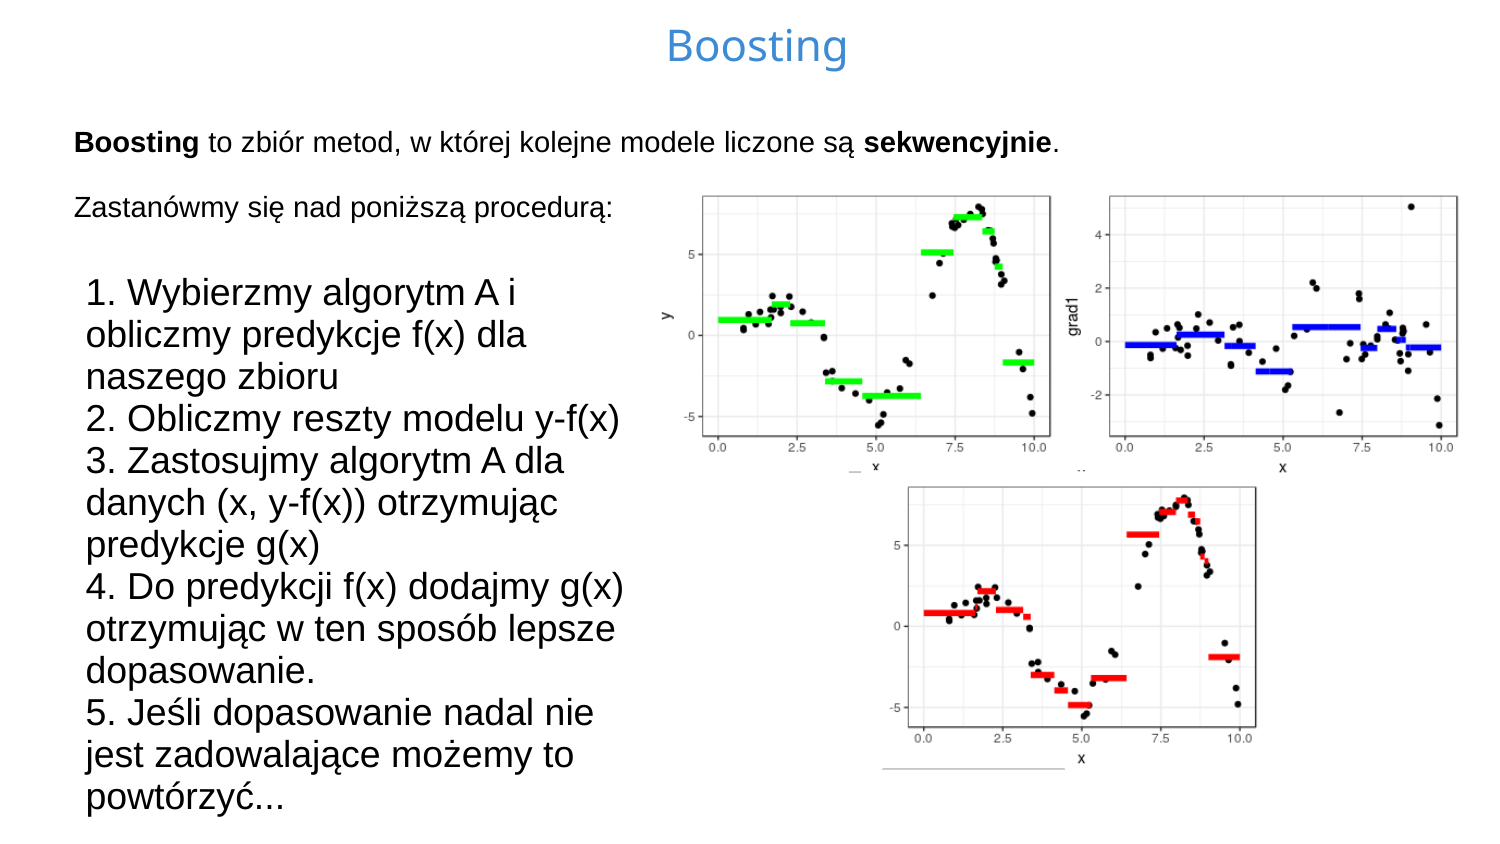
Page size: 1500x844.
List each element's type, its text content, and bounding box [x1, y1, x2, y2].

text_box Boosting [251, 11, 1264, 76]
text_box Boosting to zbiór metod, w której kolejne modele liczone są sekwencyjnie. Zastanówmy się nad poniższą procedurą: [59, 118, 1453, 265]
text_box 1. Wybierzmy algorytm A i obliczmy predykcje f(x) dla naszego zbioru 2. Obliczmy reszty modelu y-f(x) 3. Zastosujmy algorytm A dla danych (x, y-f(x)) otrzymując predykcje g(x) 4. Do predykcji f(x) dodajmy g(x) otrzymując w ten sposób lepsze dopasowanie. 5. Jeśli dopasowanie nadal nie jest zadowalające możemy to powtórzyć... [70, 264, 662, 825]
picture [651, 188, 1465, 772]
